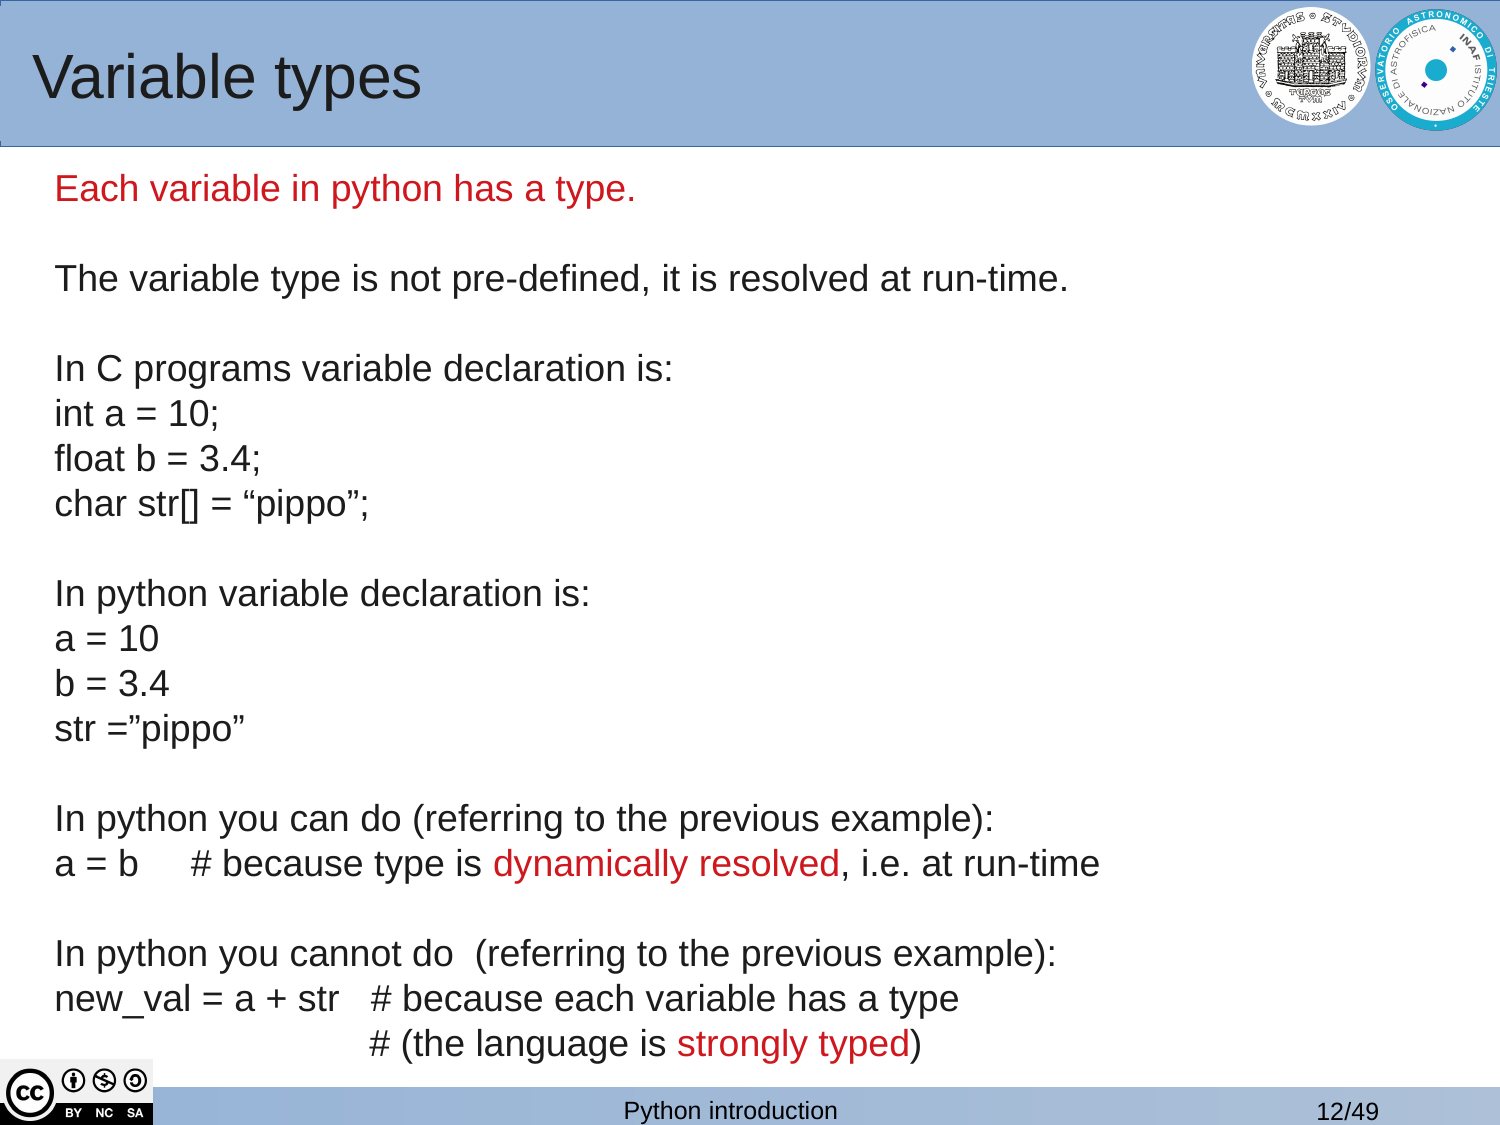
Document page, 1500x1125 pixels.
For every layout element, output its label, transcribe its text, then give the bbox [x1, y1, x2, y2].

picture [0, 1059, 153, 1125]
text_box Variable types [0, 5, 1243, 141]
picture [1252, 0, 1500, 156]
list Each variable in python has a type. The variable type is not pre-defined, it is resolved at run-time. In C programs variable declaration is: int a = 10; float b = 3.4; char str[] = “pippo”; In python variable declaration is: a = 10 b = 3.4 str =”pippo” In python you can do (referring to the previous example): a = b # because type is dynamically resolved, i.e. at run-time In python you cannot do (referring to the previous example): new_val = a + str # because each variable has a type # (the language is strongly typed) [39, 156, 1473, 1072]
